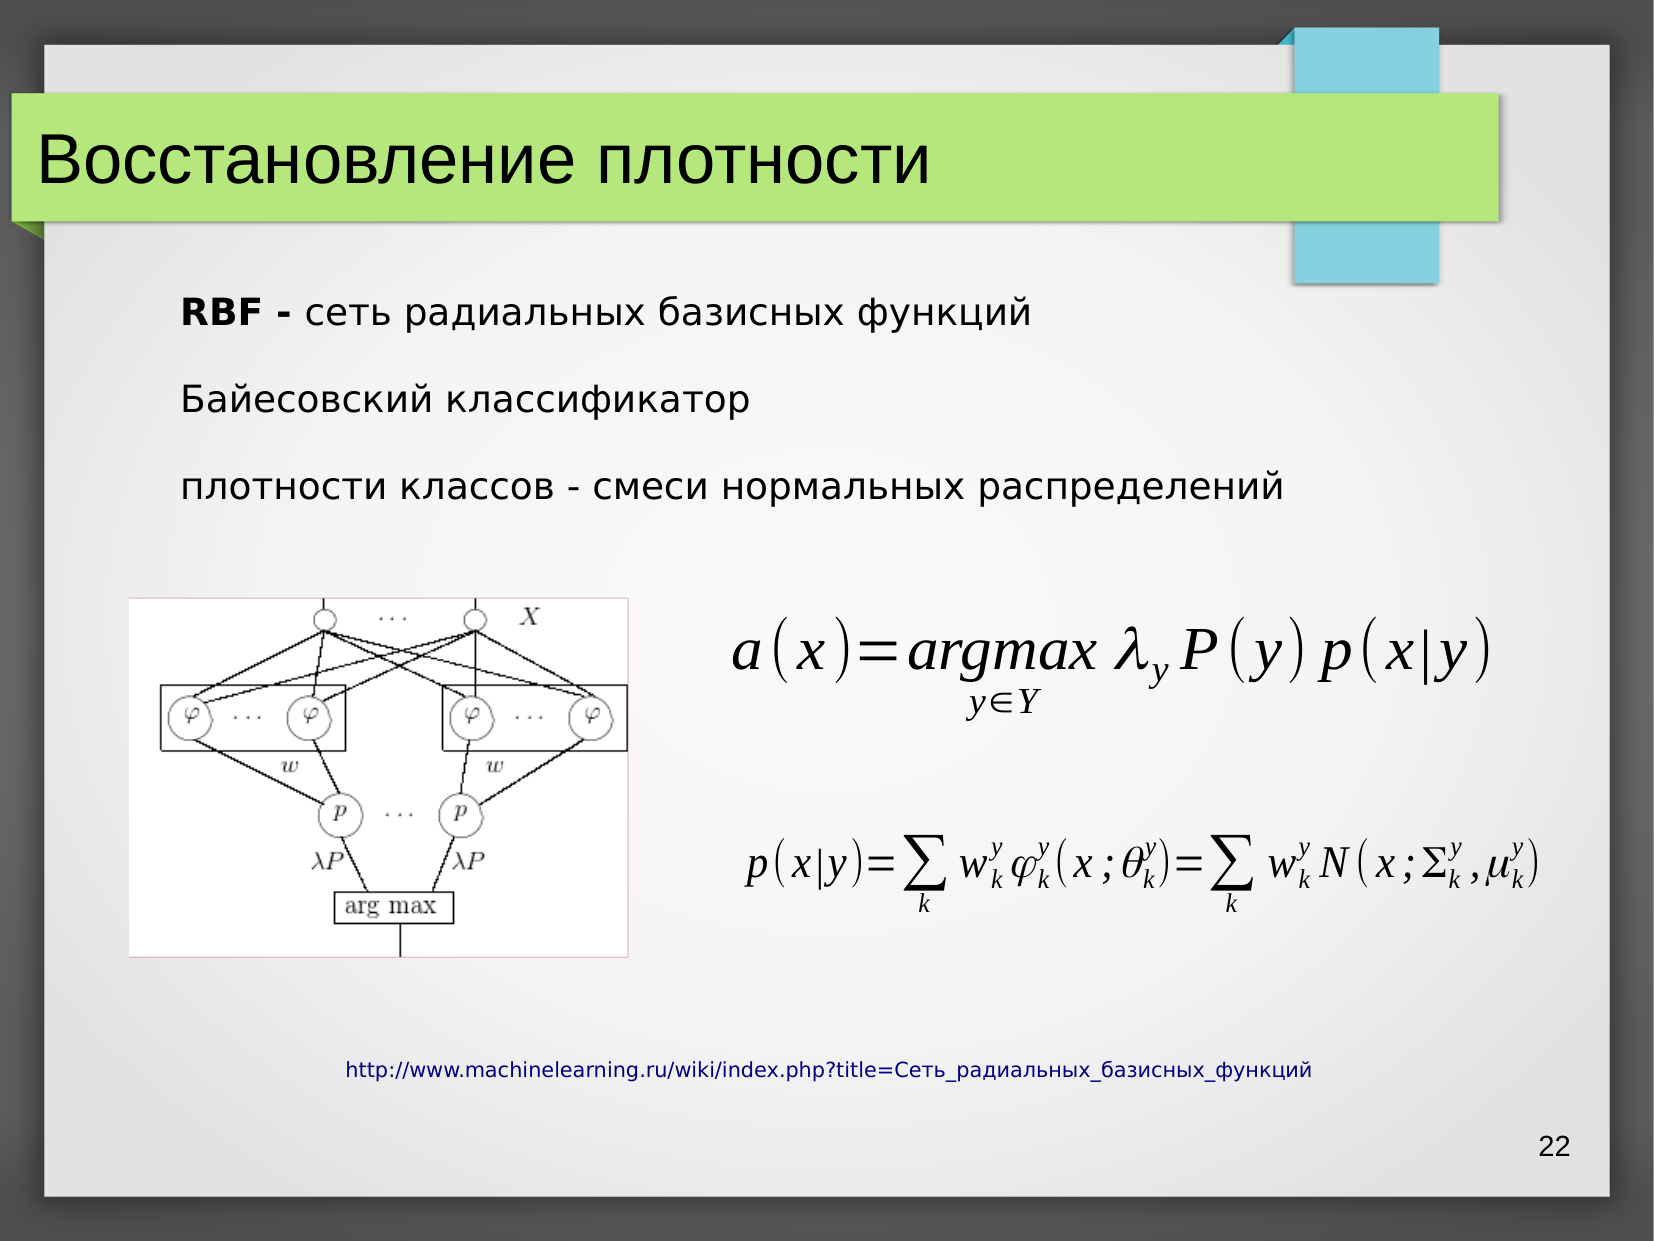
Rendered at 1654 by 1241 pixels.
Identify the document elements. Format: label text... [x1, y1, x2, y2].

picture [0, 0, 1654, 1241]
chart [723, 614, 1501, 726]
chart [735, 831, 1548, 922]
text_box http://www.machinelearning.ru/wiki/index.php?title=Сеть_радиальных_базисных_функций [330, 1051, 1394, 1099]
title Восстановление плотности [35, 118, 1489, 200]
text_box RBF - сеть радиальных базисных функций Байесовский классификатор плотности классов - смеси нормальных распределений [165, 283, 1441, 643]
